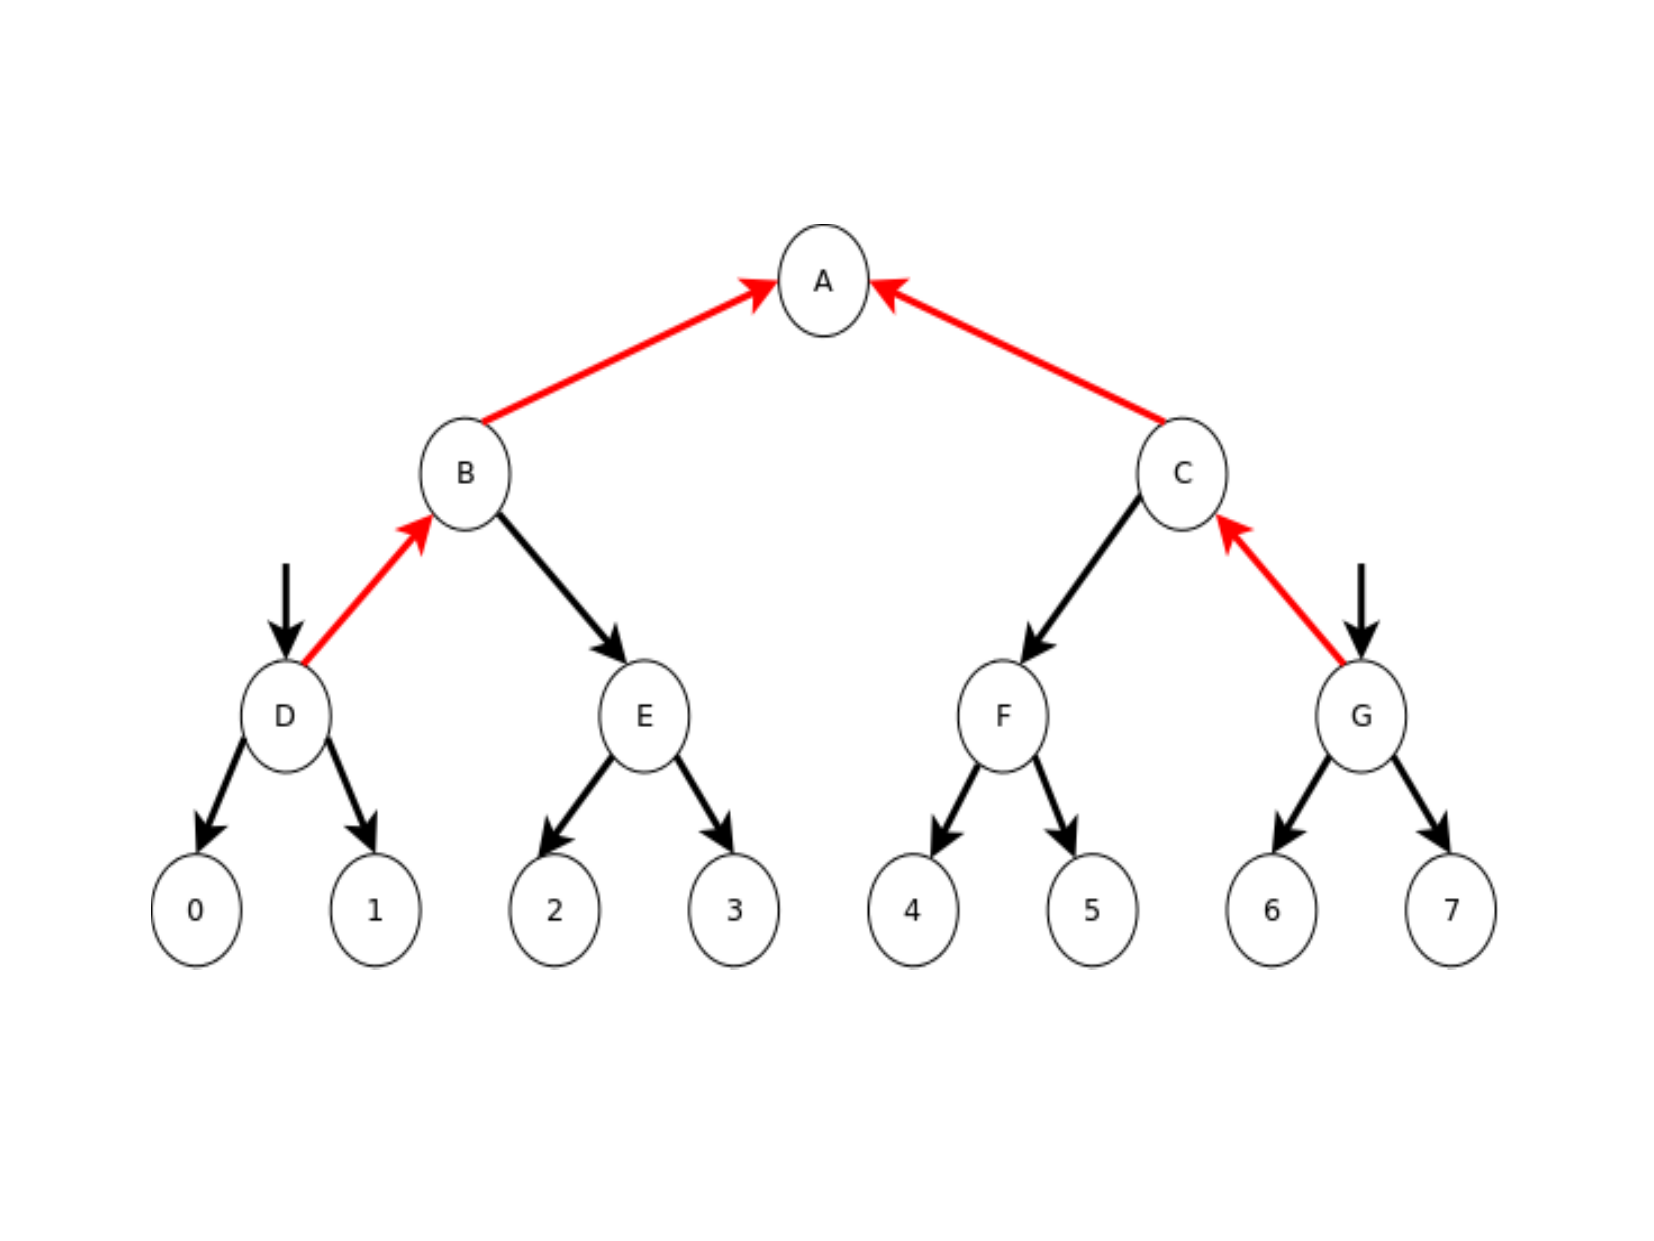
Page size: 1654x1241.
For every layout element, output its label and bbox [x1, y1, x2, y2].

picture [151, 224, 1502, 970]
